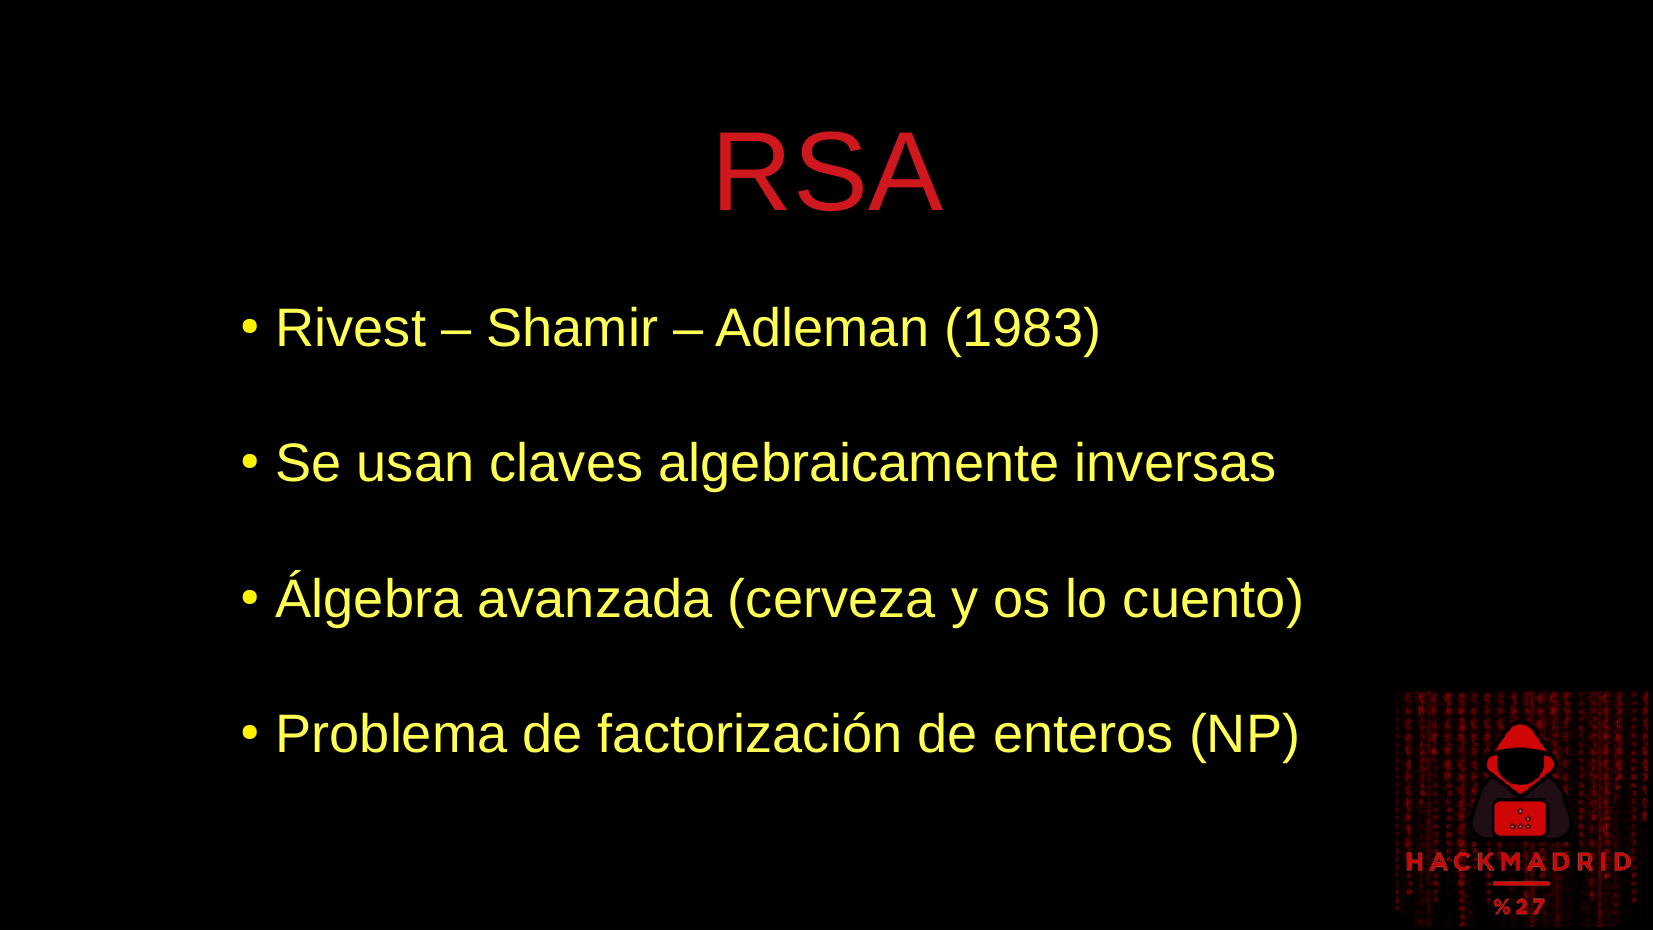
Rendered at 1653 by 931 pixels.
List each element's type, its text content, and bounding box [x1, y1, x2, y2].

subtitle Rivest – Shamir – Adleman (1983) Se usan claves algebraicamente inversas Álgebra avanzada (cerveza y os lo cuento) Problema de factorización de enteros (NP) [240, 297, 1653, 931]
text_box [1395, 691, 1649, 927]
title RSA [121, 67, 1534, 275]
